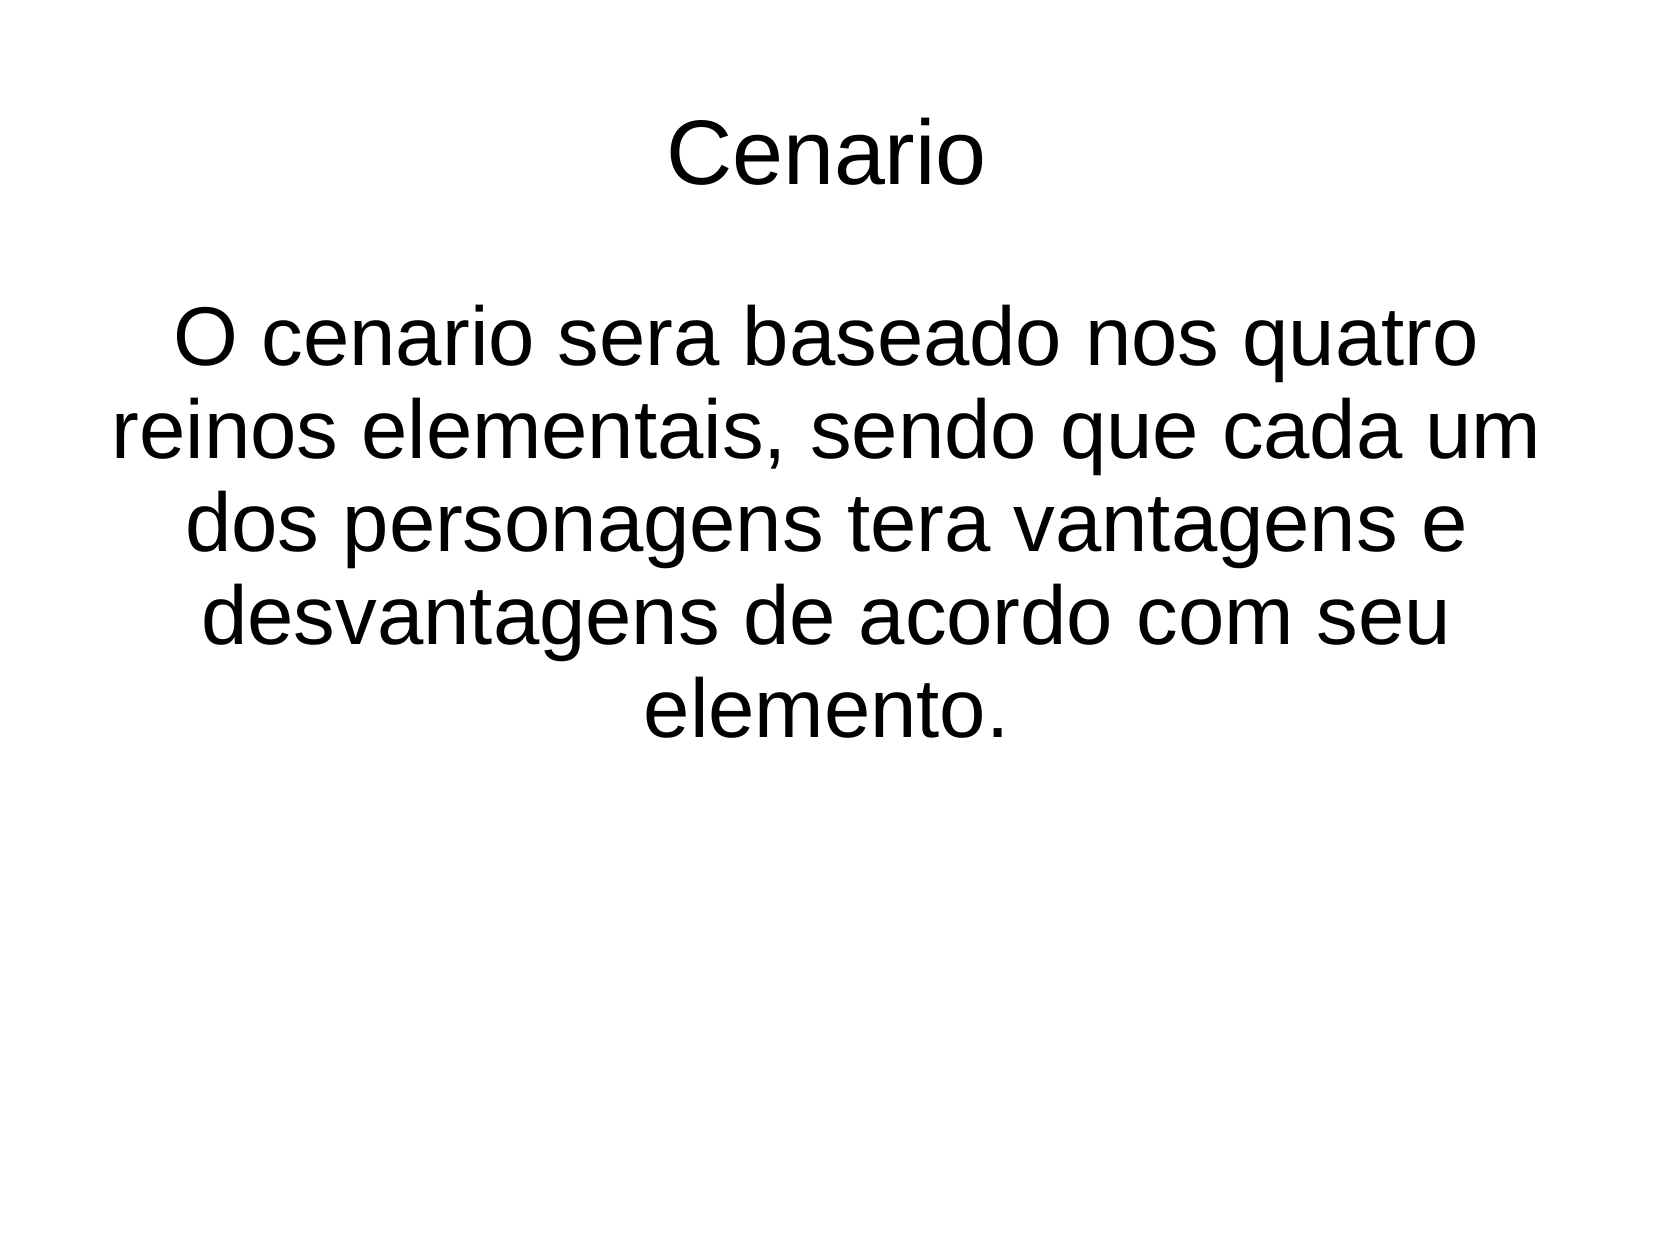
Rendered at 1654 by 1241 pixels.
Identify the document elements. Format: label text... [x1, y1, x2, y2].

list O cenario sera baseado nos quatro reinos elementais, sendo que cada um dos personagens tera vantagens e desvantagens de acordo com seu elemento. [82, 290, 1571, 1010]
title Cenario [82, 49, 1571, 257]
